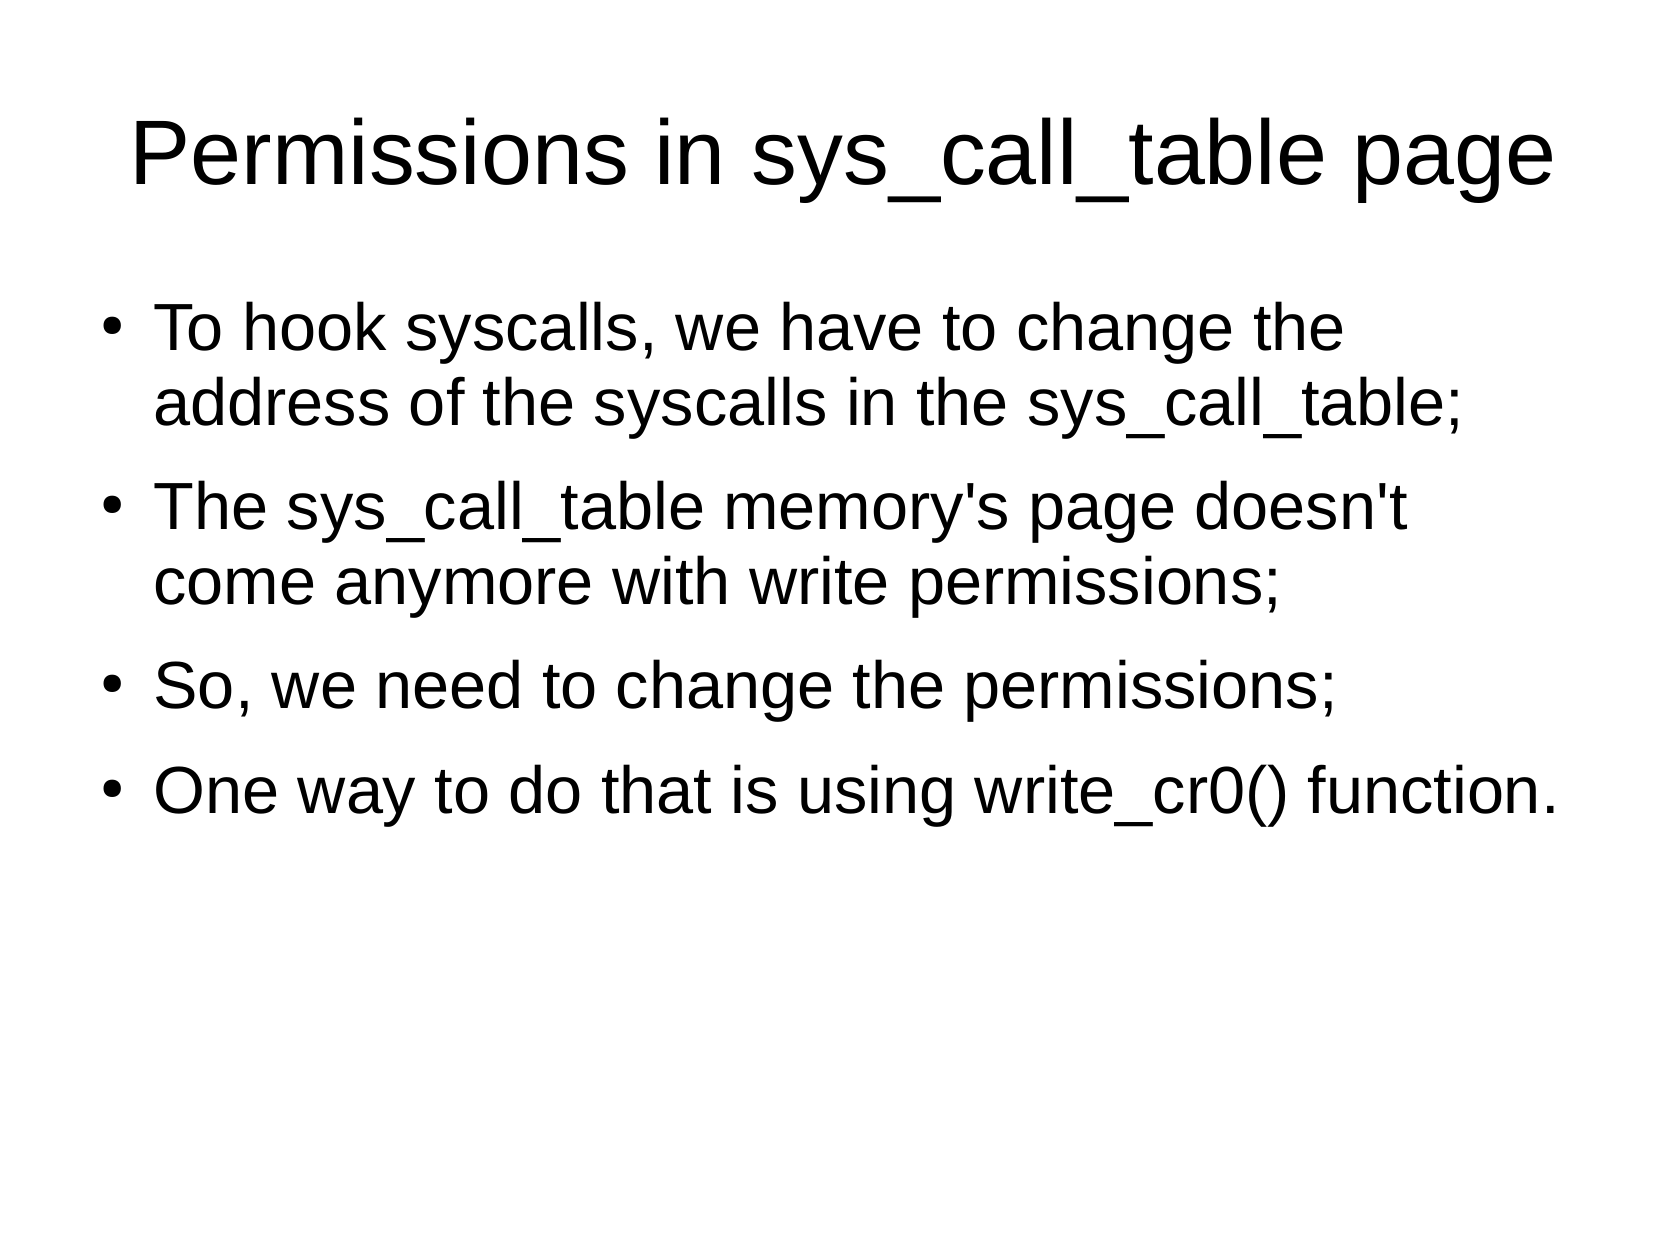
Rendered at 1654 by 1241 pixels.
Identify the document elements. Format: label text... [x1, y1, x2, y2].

title Permissions in sys_call_table page [82, 49, 1571, 257]
list To hook syscalls, we have to change the address of the syscalls in the sys_call_table; The sys_call_table memory's page doesn't come anymore with write permissions; So, we need to change the permissions; One way to do that is using write_cr0() function. [82, 290, 1571, 1010]
